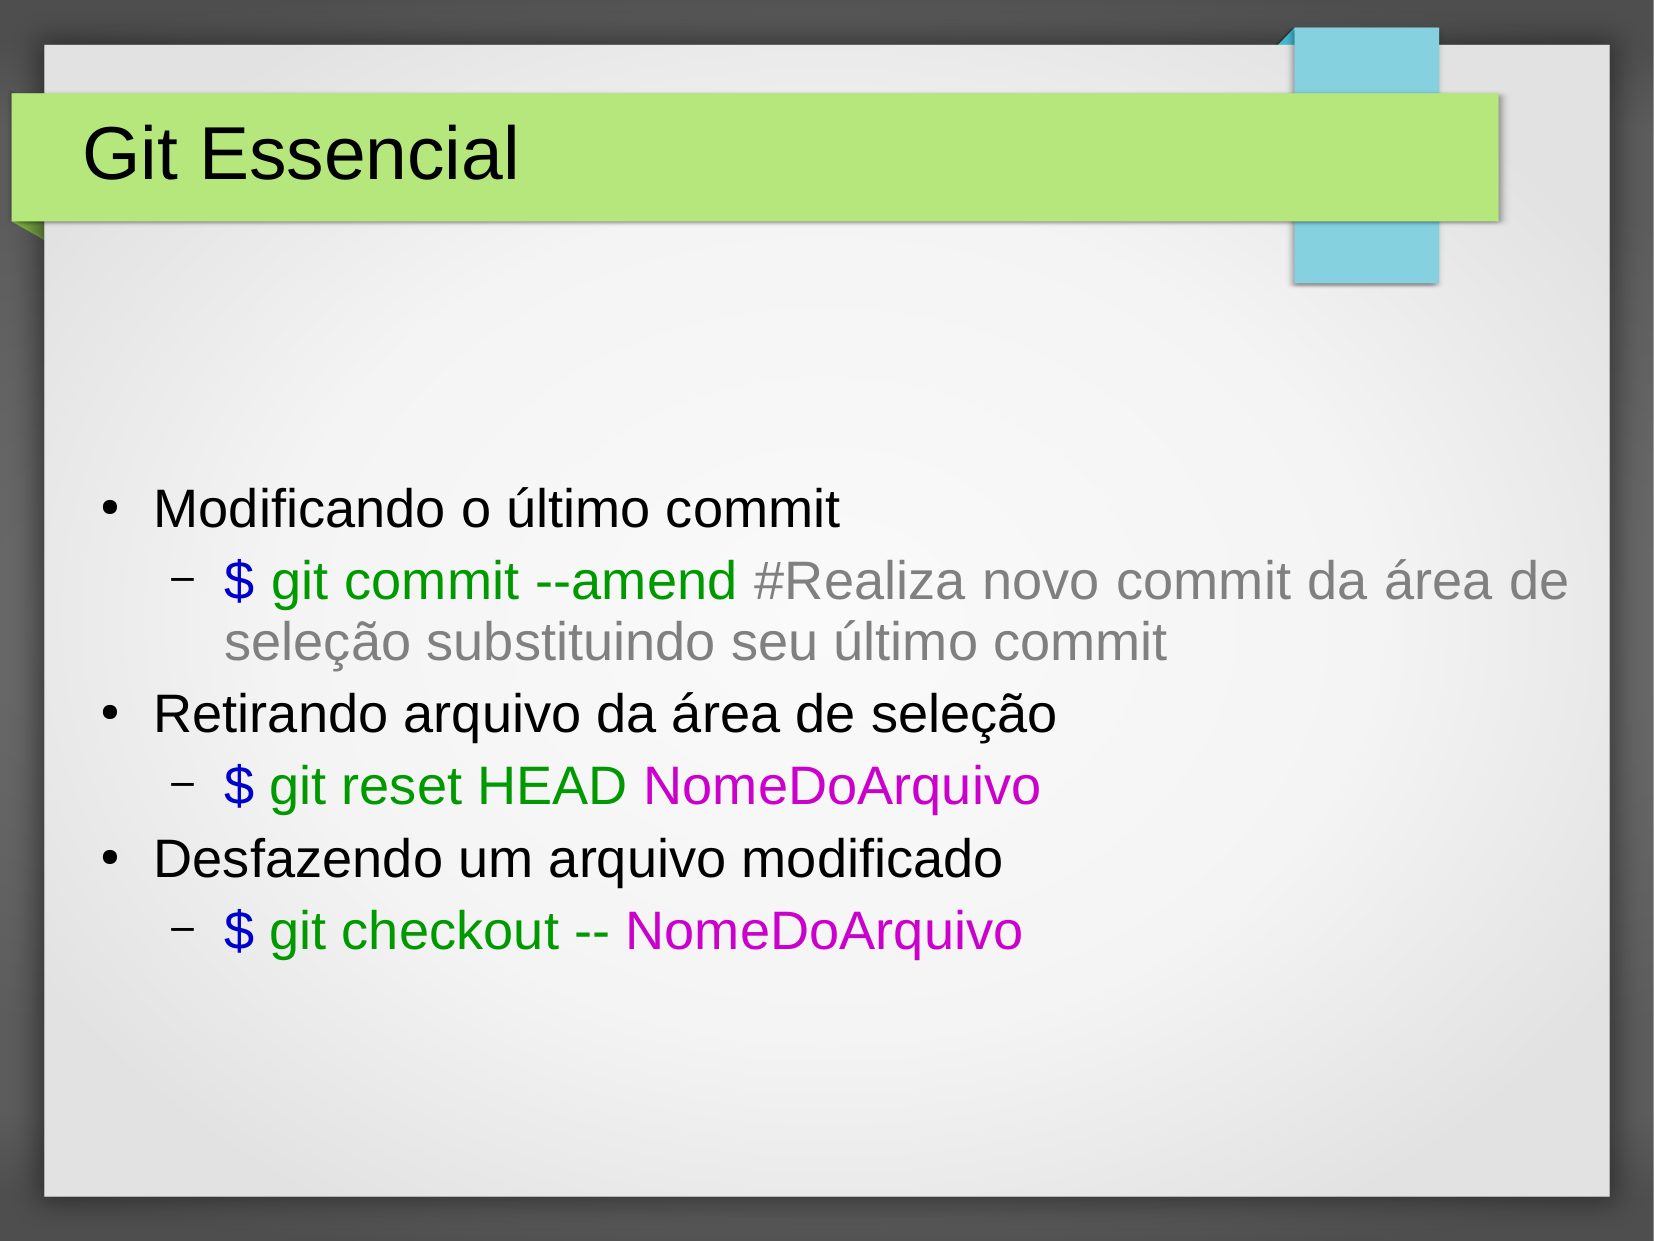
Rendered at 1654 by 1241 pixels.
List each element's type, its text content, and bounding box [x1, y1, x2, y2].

title Git Essencial [82, 94, 1264, 213]
picture [0, 0, 1654, 1241]
list Modificando o último commit $ git commit --amend #Realiza novo commit da área de seleção substituindo seu último commit Retirando arquivo da área de seleção $ git reset HEAD NomeDoArquivo Desfazendo um arquivo modificado $ git checkout -- NomeDoArquivo [82, 360, 1571, 1080]
